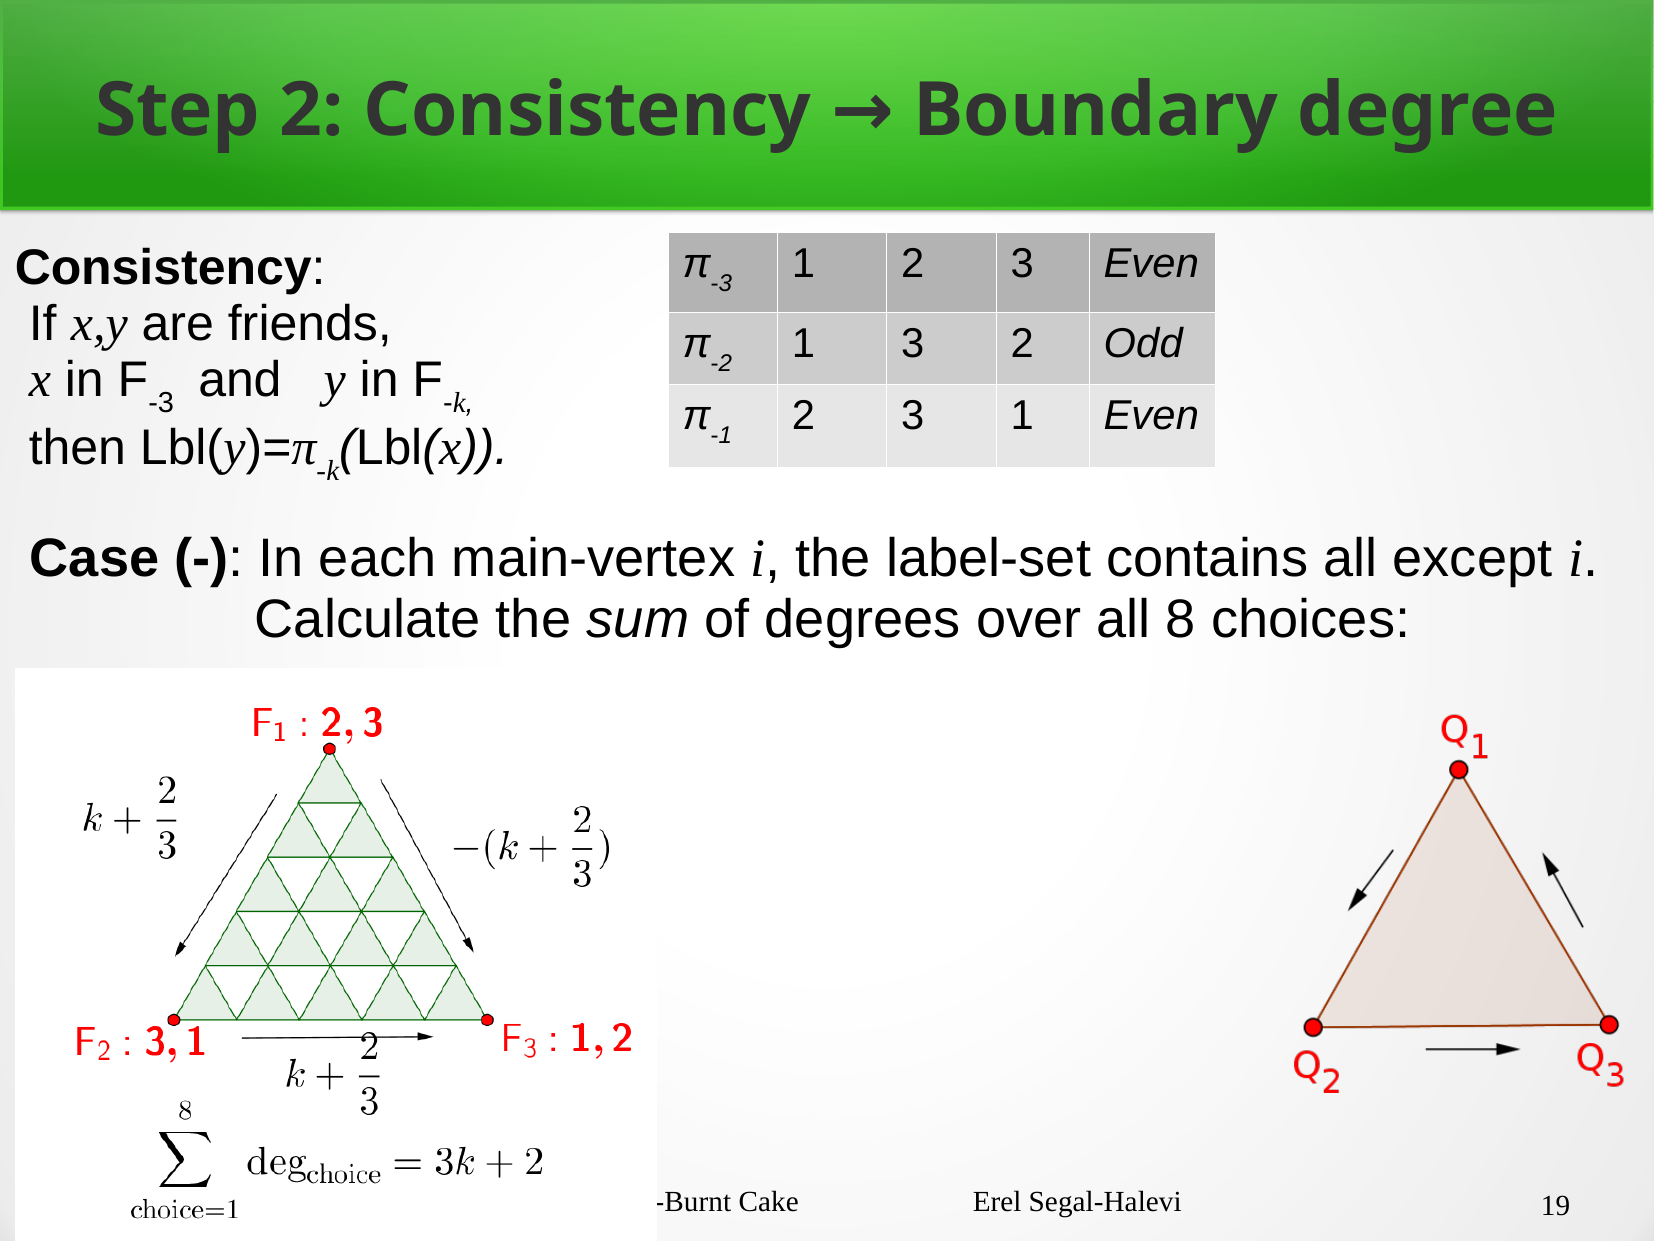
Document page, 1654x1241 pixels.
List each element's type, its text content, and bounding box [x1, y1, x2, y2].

table_cell 3 [887, 313, 996, 384]
table_cell 2 [997, 313, 1089, 384]
table_cell 1 [997, 385, 1089, 467]
table_cell 2 [778, 385, 886, 467]
table_header 1 [778, 233, 886, 312]
table_header 2 [887, 233, 996, 312]
table_cell π-2 [676, 313, 777, 384]
table_cell Odd [1090, 313, 1215, 384]
text_box Case (-): In each main-vertex i, the label-set contains all except i. Calculate the sum of degrees over all 8 choices: [15, 519, 1654, 661]
table_header π-3 [676, 233, 777, 312]
table_cell 1 [778, 313, 886, 384]
table_header Even [1090, 233, 1215, 312]
picture [15, 668, 657, 1241]
table_cell 3 [887, 385, 996, 467]
table_cell Even [1090, 385, 1215, 467]
text_box Consistency: If x,y are friends, x in F-3 and y in F-k, then Lbl(y)=π-k(Lbl(x)). [0, 231, 676, 496]
title Step 2: Consistency → Boundary degree [0, 0, 1654, 219]
table_cell π-1 [676, 385, 777, 467]
picture [1275, 685, 1651, 1111]
table_header 3 [997, 233, 1089, 312]
